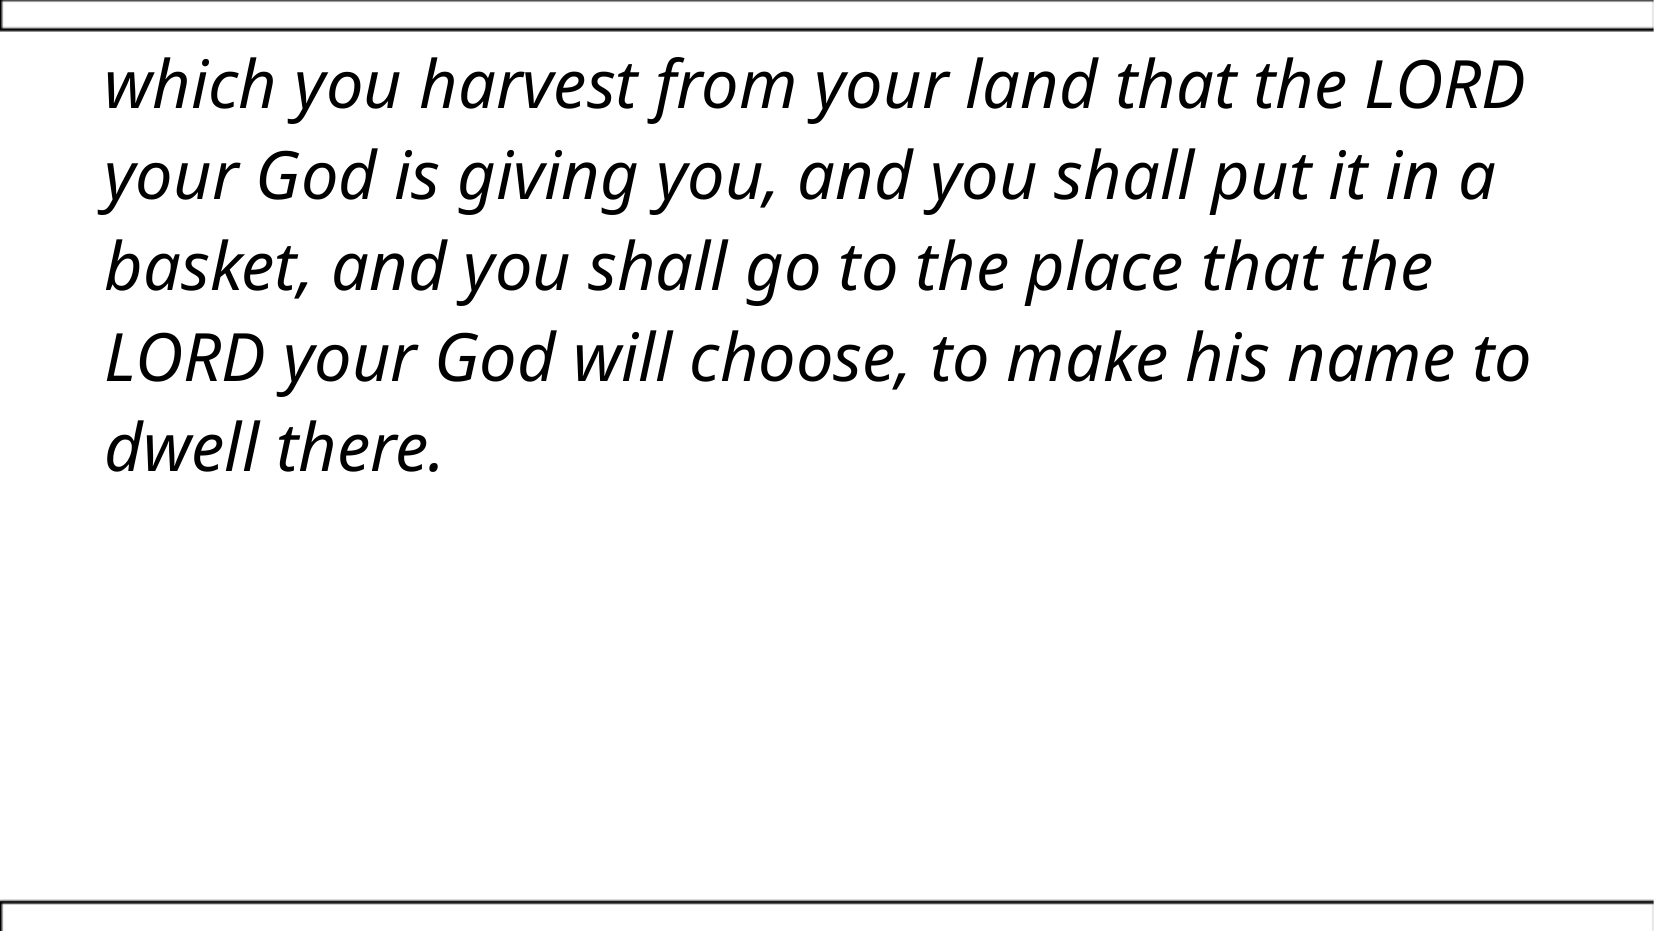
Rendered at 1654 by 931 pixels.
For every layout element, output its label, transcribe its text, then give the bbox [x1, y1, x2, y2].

text_box which you harvest from your land that the LORD your God is giving you, and you shall put it in a basket, and you shall go to the place that the LORD your God will choose, to make his name to dwell there. [90, 30, 1576, 489]
picture [0, 0, 1654, 931]
